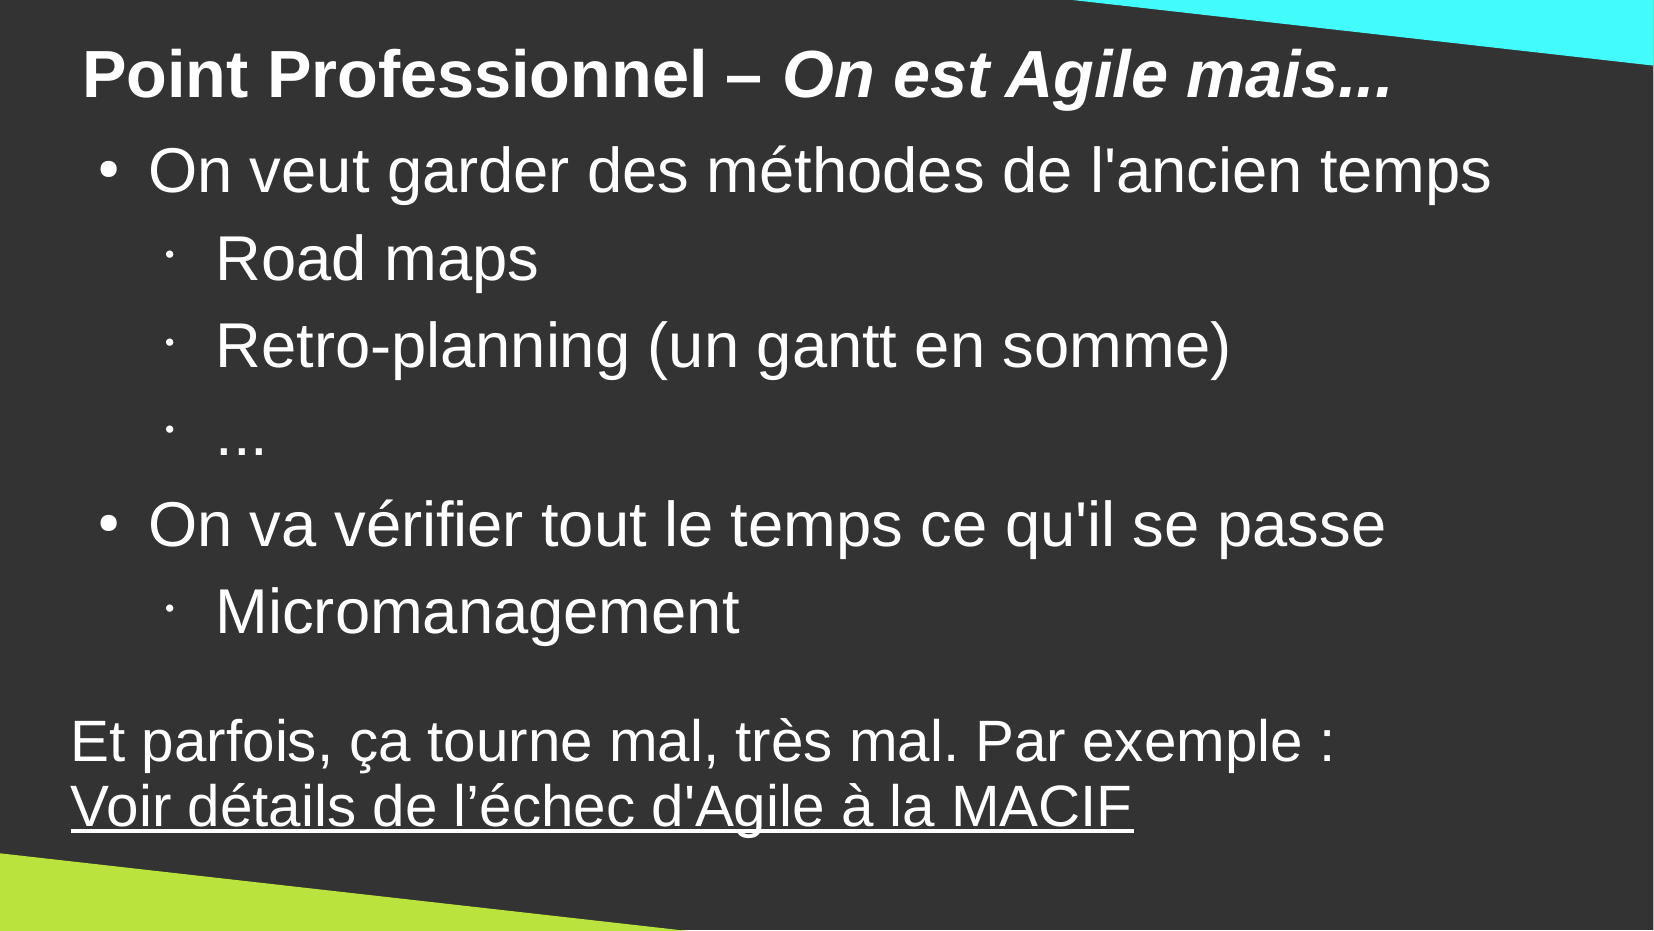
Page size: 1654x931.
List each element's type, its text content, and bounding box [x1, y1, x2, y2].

text_box [0, 853, 688, 931]
text_box [1072, 0, 1654, 66]
title Et parfois, ça tourne mal, très mal. Par exemple : Voir détails de l’échec d'Agile à la MACIF [70, 708, 1654, 839]
title Point Professionnel – On est Agile mais... [82, 37, 1571, 122]
list On veut garder des méthodes de l'ancien temps Road maps Retro-planning (un gantt en somme) ... On va vérifier tout le temps ce qu'il se passe Micromanagement [80, 135, 1605, 650]
